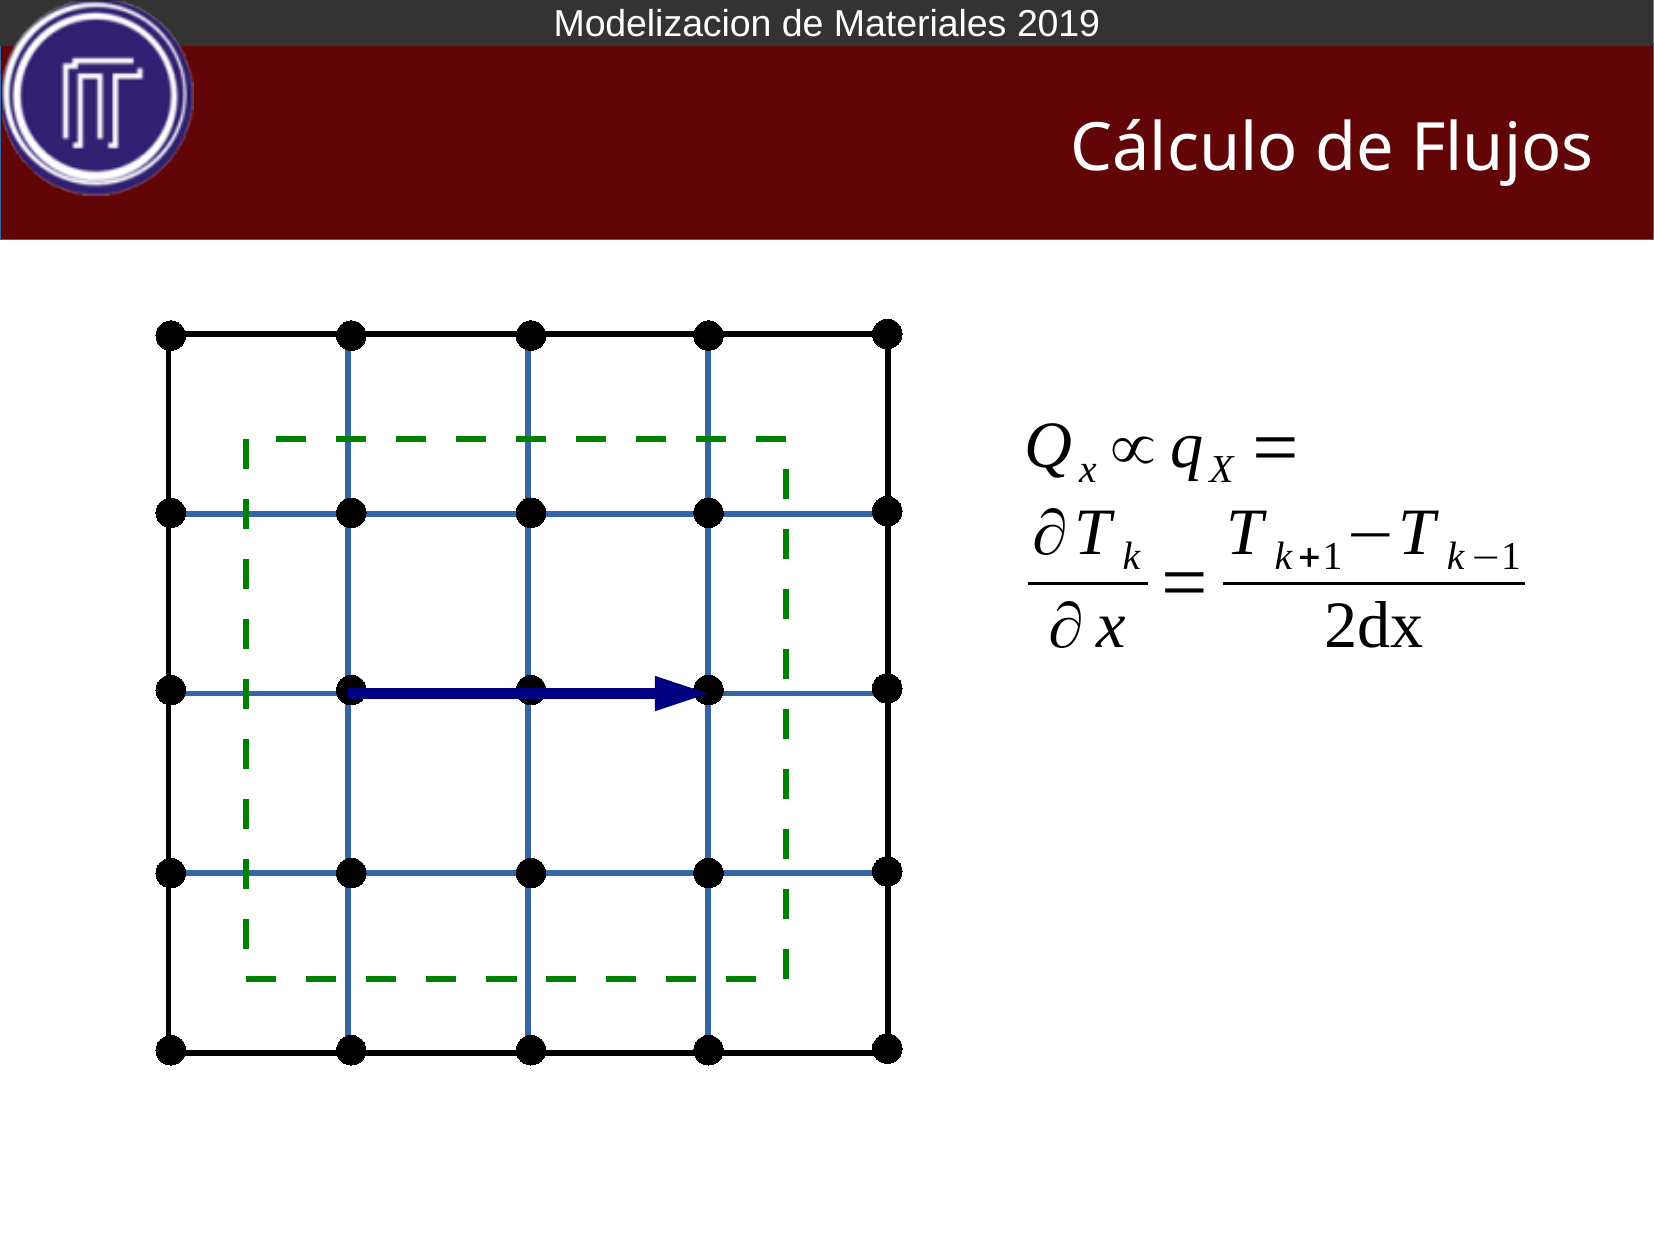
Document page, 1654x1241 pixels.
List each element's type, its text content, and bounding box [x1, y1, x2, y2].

text_box [516, 1035, 546, 1066]
text_box [872, 496, 903, 526]
chart [1018, 408, 1534, 662]
text_box [872, 1033, 903, 1064]
text_box [155, 498, 186, 528]
text_box [872, 673, 903, 704]
text_box [516, 858, 546, 888]
title Cálculo de Flujos [41, 70, 1654, 218]
picture [0, 0, 194, 196]
text_box [693, 320, 724, 351]
text_box [516, 497, 546, 528]
text_box [693, 858, 724, 888]
text_box [336, 1035, 367, 1066]
text_box [516, 320, 546, 351]
text_box [336, 858, 367, 888]
text_box [155, 1035, 186, 1066]
text_box [336, 675, 366, 705]
text_box [872, 319, 903, 349]
text_box [519, 699, 543, 705]
text_box [693, 675, 724, 705]
text_box [336, 320, 367, 351]
text_box [516, 675, 546, 688]
text_box [155, 675, 186, 705]
text_box [155, 858, 186, 888]
text_box [155, 320, 186, 351]
text_box [693, 1035, 724, 1066]
text_box [693, 497, 724, 528]
text_box [336, 498, 367, 528]
text_box [872, 856, 903, 887]
